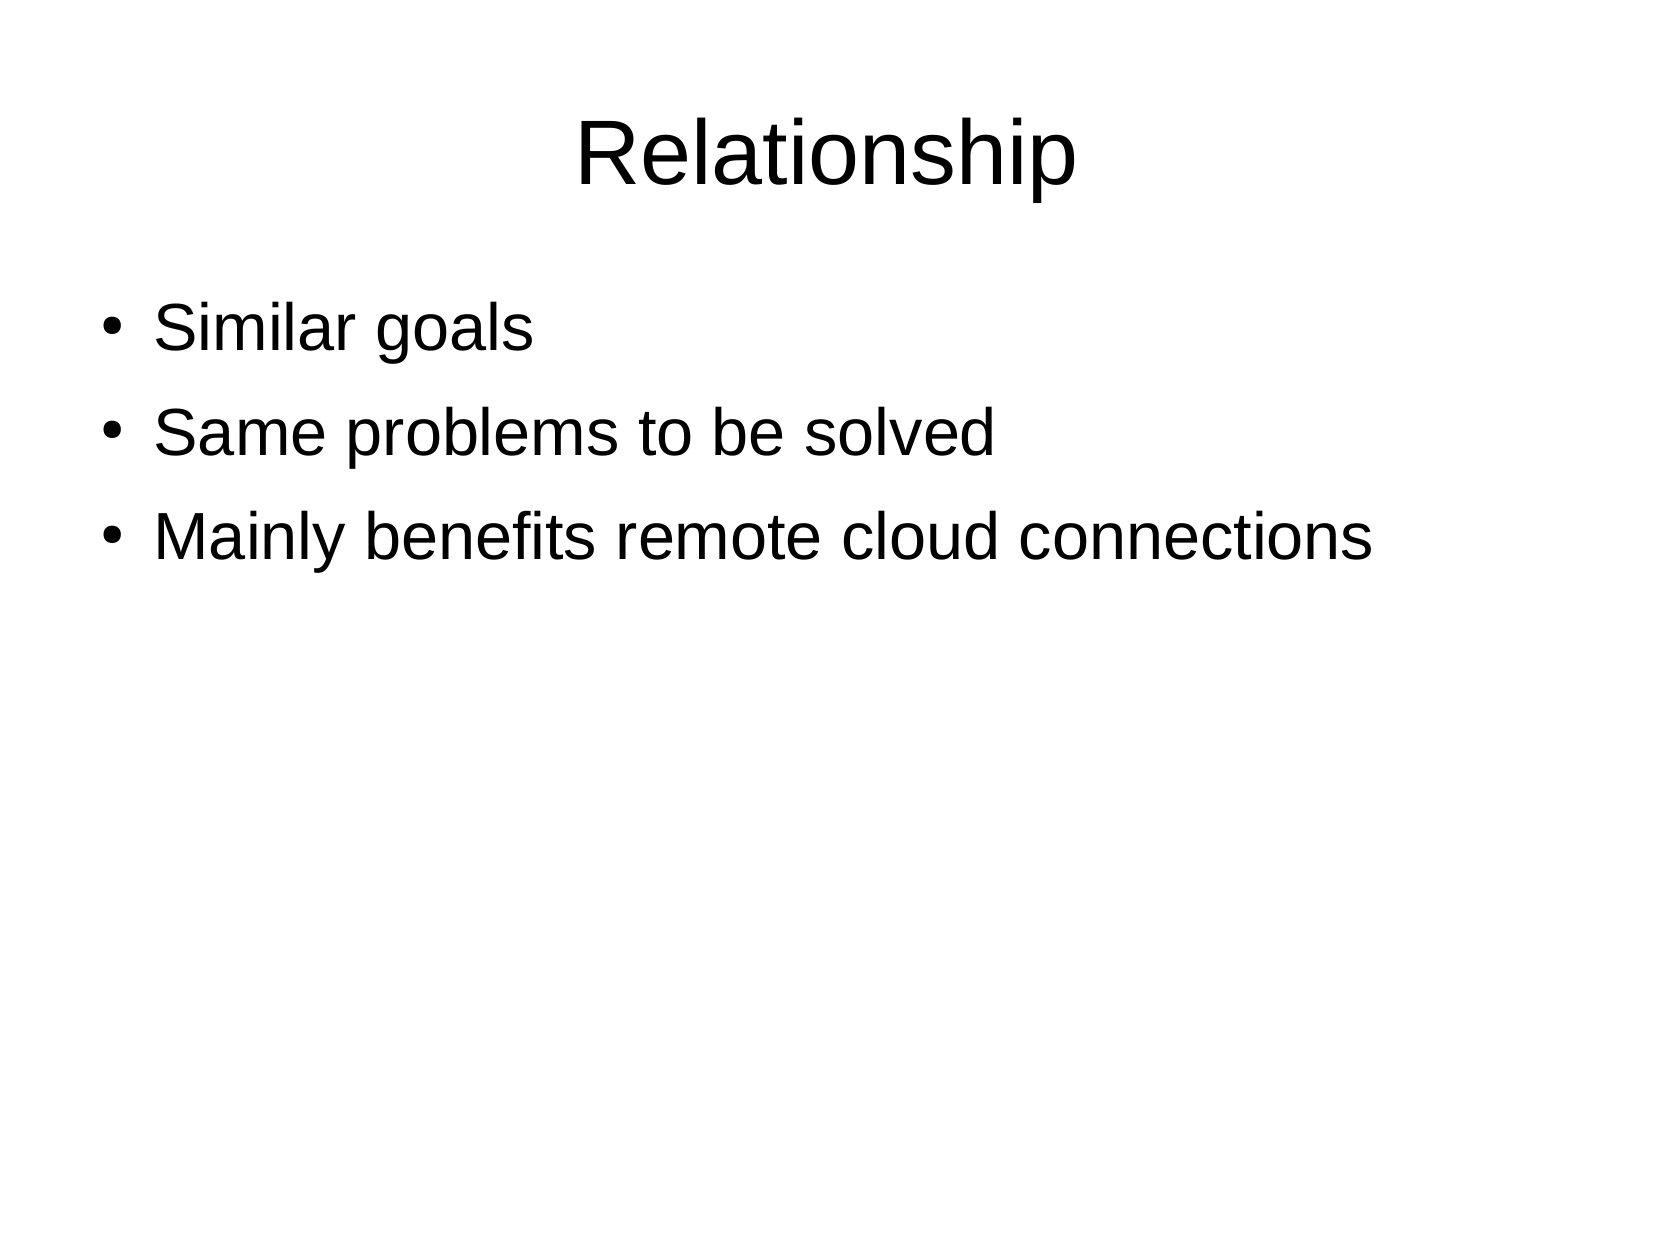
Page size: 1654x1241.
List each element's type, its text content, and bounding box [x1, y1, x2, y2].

list Similar goals Same problems to be solved Mainly benefits remote cloud connections [82, 290, 1571, 1010]
title Relationship [82, 49, 1571, 257]
